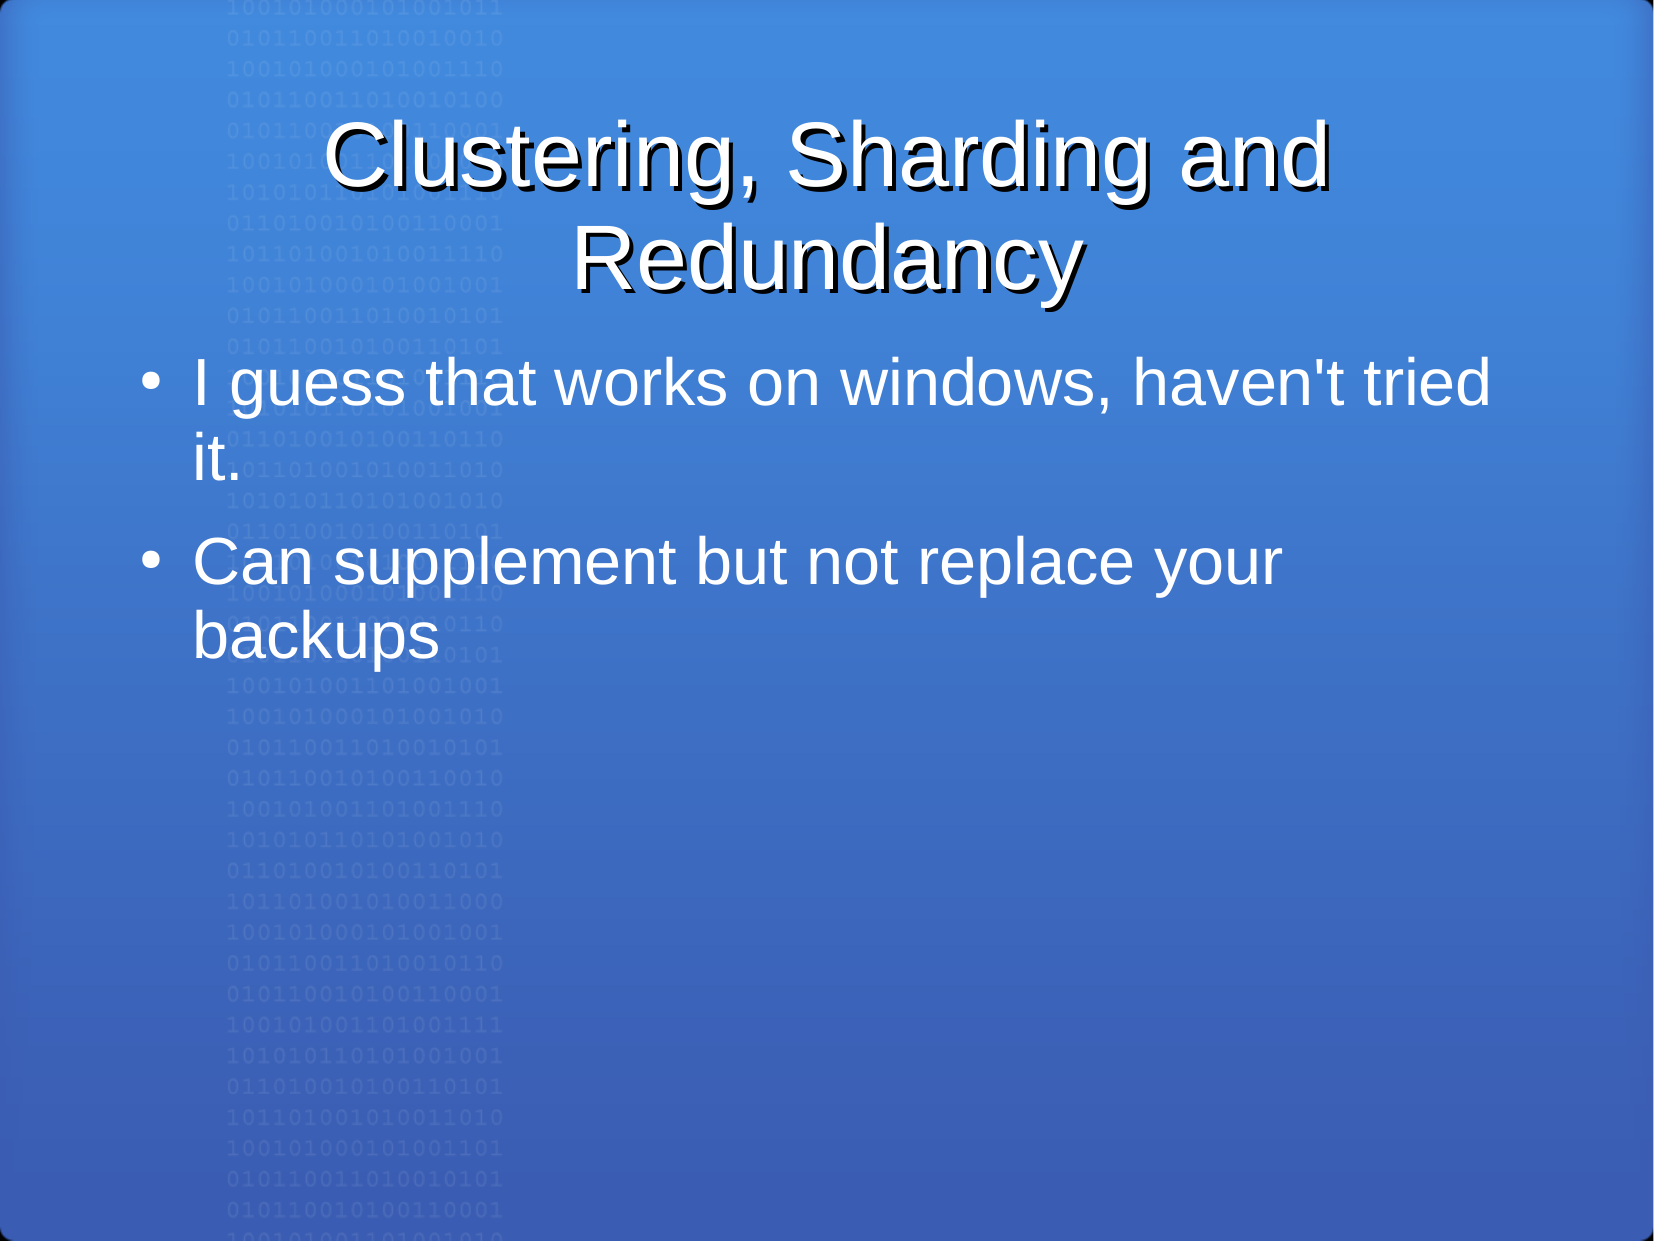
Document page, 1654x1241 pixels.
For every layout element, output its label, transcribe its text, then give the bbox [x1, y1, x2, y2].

title Clustering, Sharding and Redundancy [121, 103, 1534, 310]
picture [0, 0, 1654, 1241]
list I guess that works on windows, haven't tried it. Can supplement but not replace your backups [121, 344, 1534, 1112]
